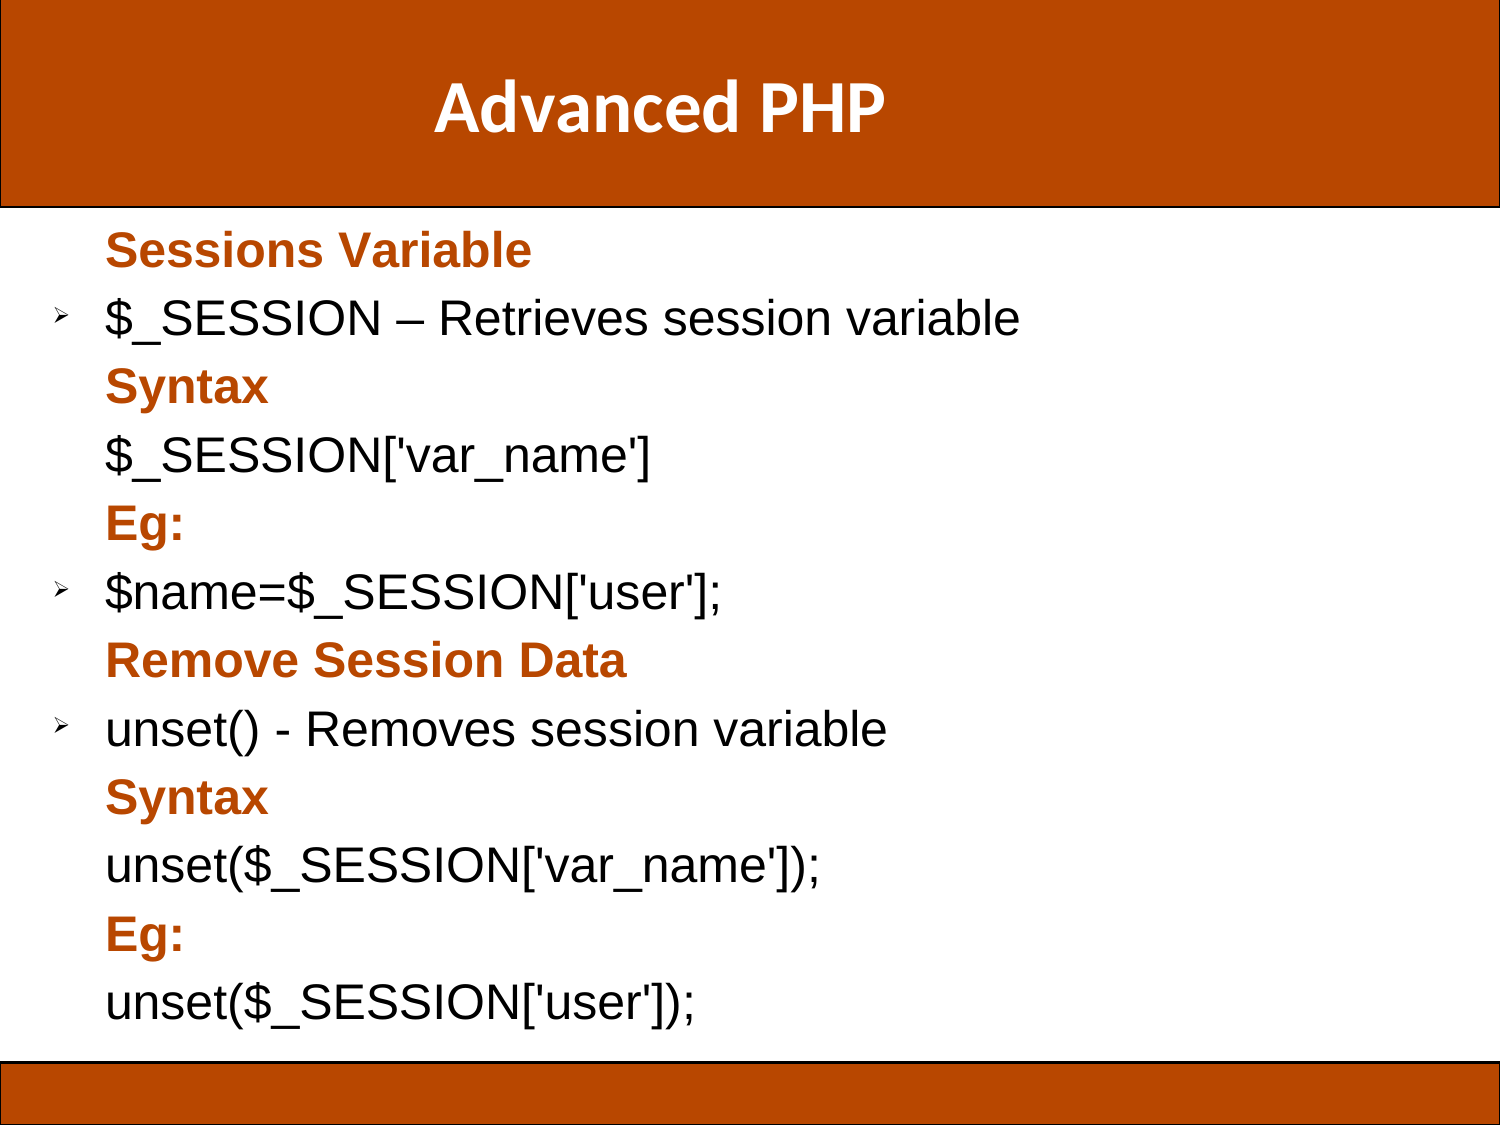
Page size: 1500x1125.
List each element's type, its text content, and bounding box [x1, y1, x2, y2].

text_box Advanced PHP [202, 67, 1119, 153]
list Sessions Variable $_SESSION – Retrieves session variable Syntax $_SESSION['var_name'] Eg: $name=$_SESSION['user']; Remove Session Data unset() - Removes session variable Syntax unset($_SESSION['var_name']); Eg: unset($_SESSION['user']); [0, 153, 1382, 1125]
